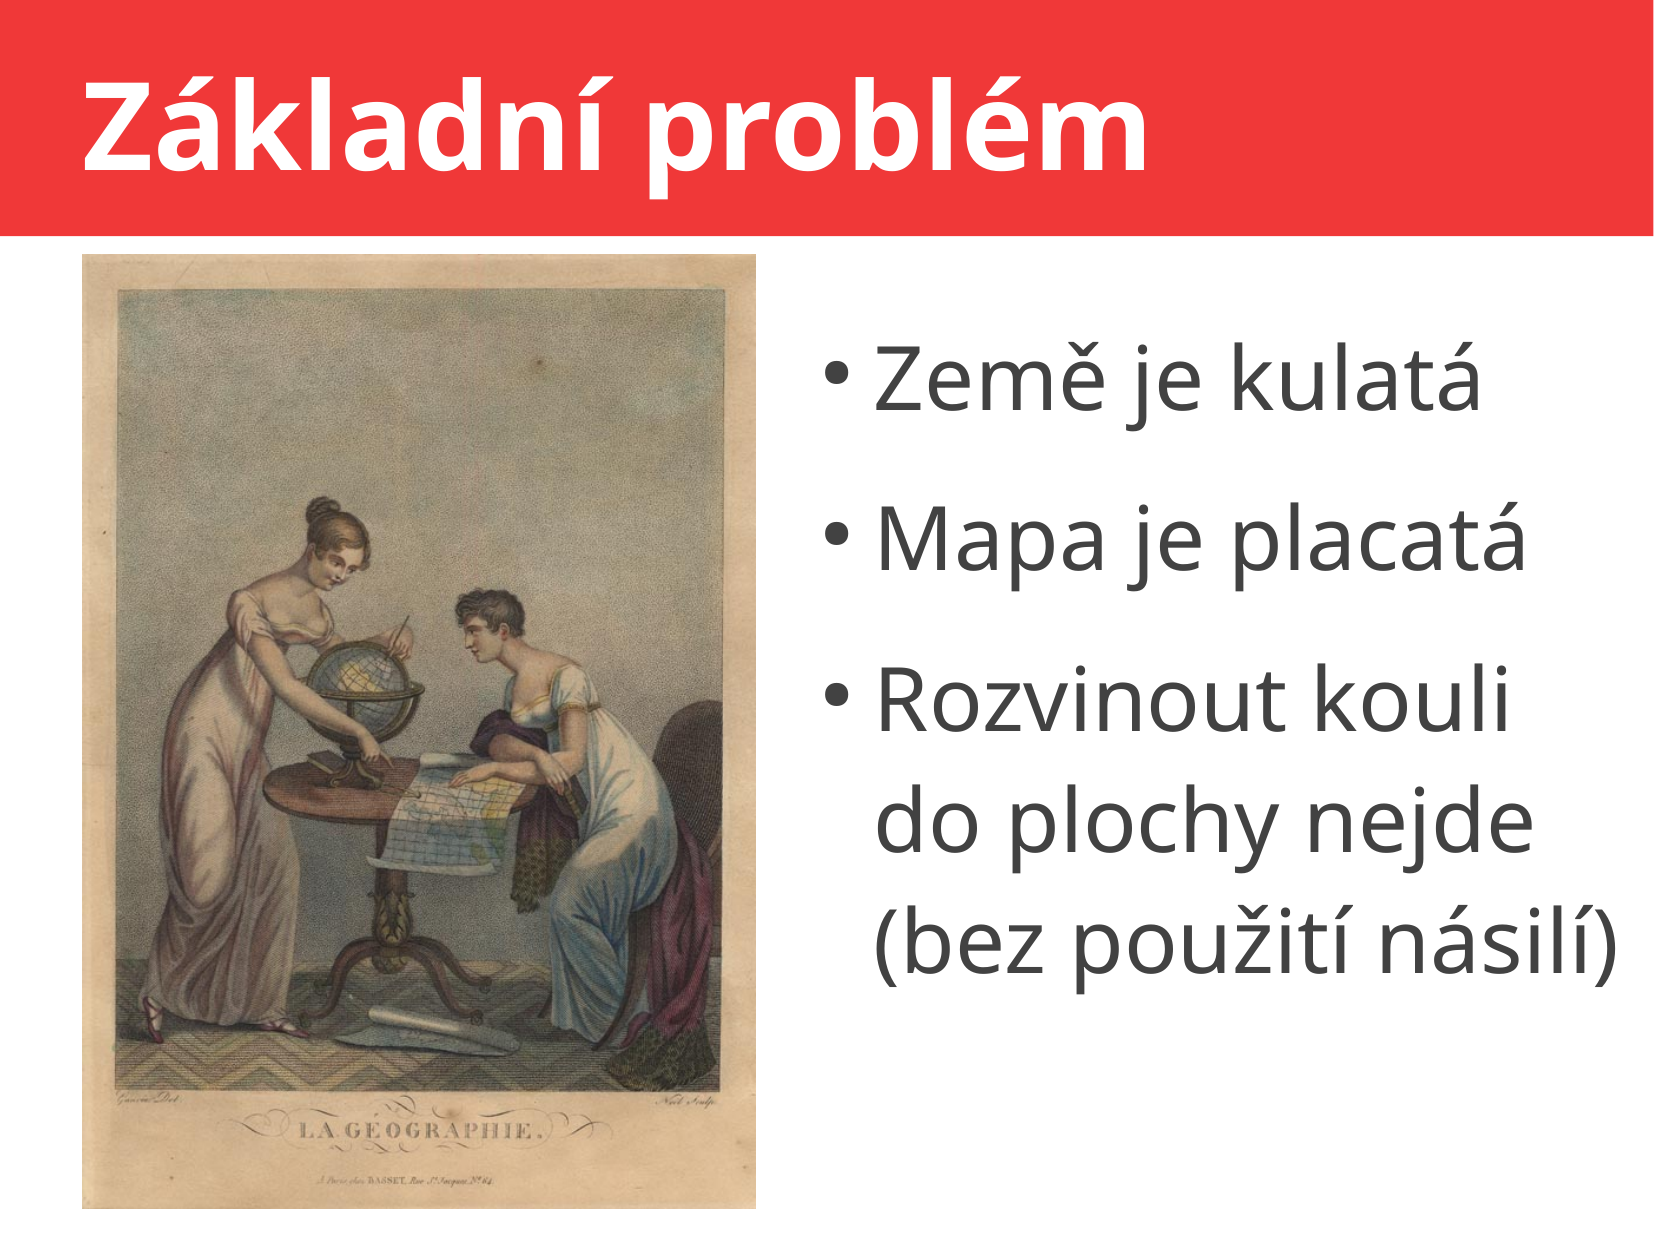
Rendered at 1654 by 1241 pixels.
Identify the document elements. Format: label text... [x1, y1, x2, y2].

picture [82, 254, 756, 1209]
list Země je kulatá Mapa je placatá Rozvinout kouli do plochy nejde (bez použití násilí) [803, 314, 1630, 1080]
title Základní problém [82, 19, 1571, 227]
